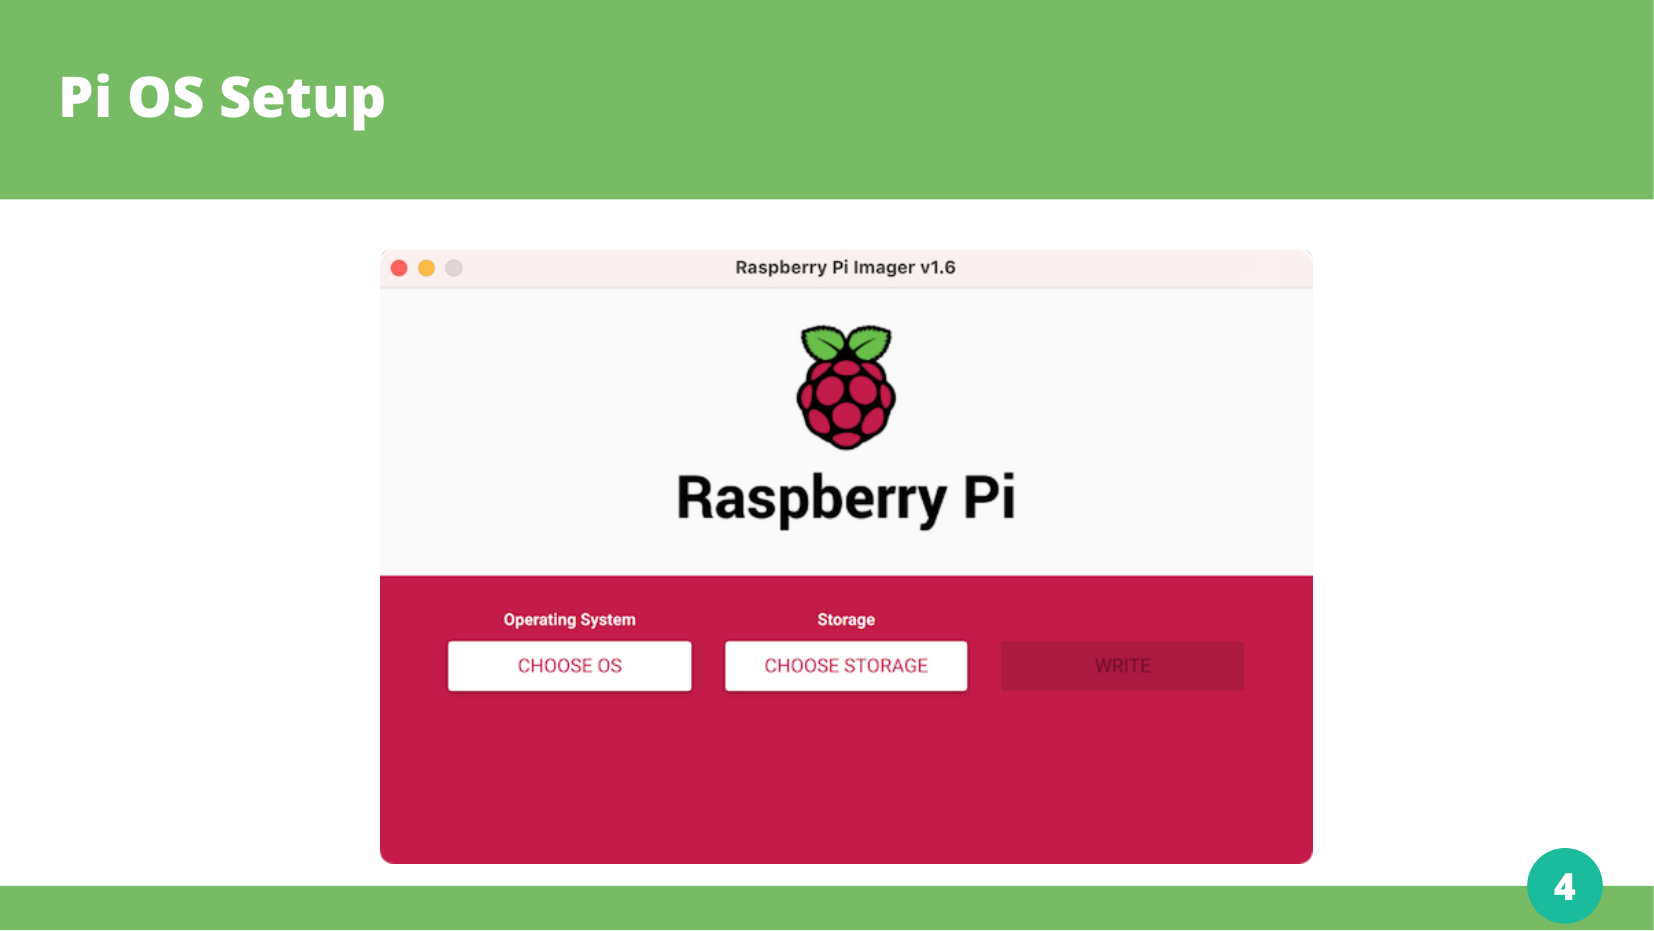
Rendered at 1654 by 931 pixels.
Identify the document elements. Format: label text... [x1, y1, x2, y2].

picture [380, 249, 1313, 864]
title Pi OS Setup [59, 37, 1595, 155]
